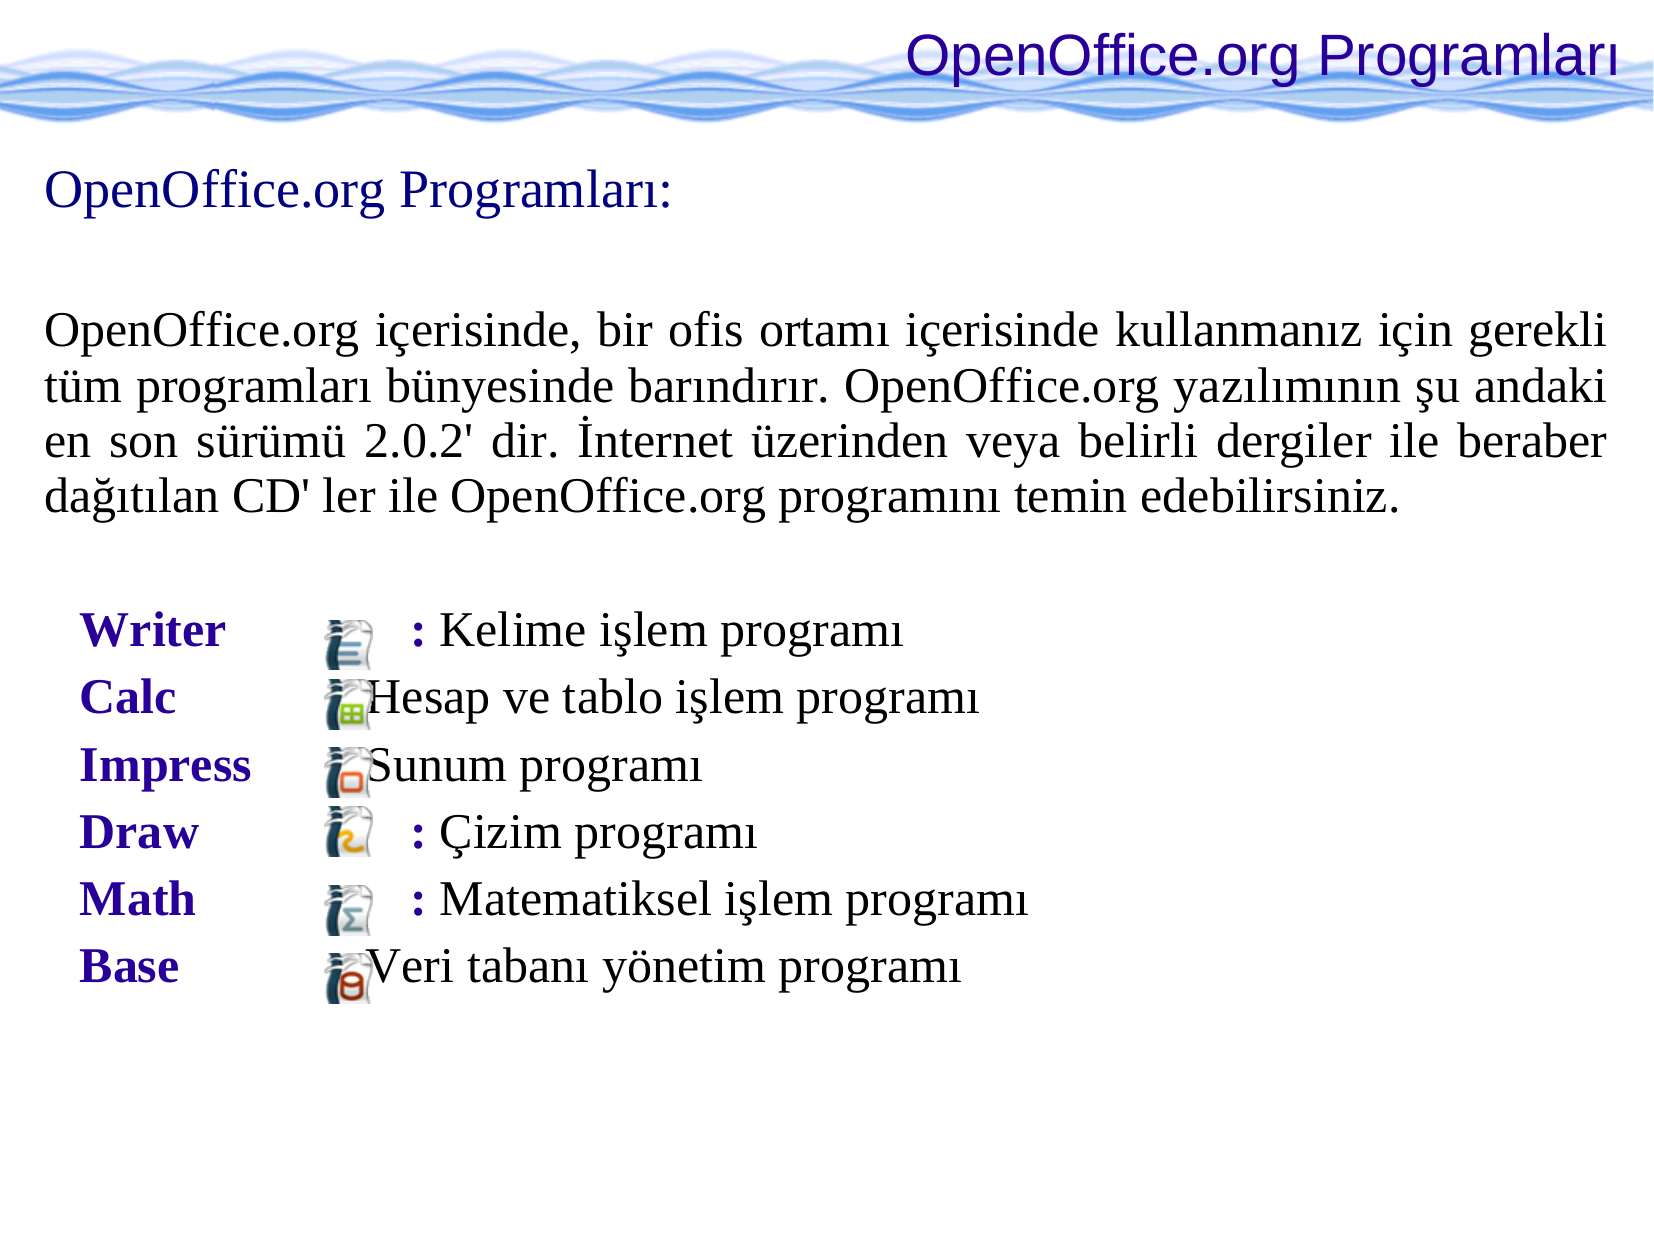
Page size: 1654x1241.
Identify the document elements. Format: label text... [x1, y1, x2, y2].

picture [324, 885, 375, 936]
picture [324, 620, 375, 671]
picture [324, 806, 375, 857]
picture [324, 953, 375, 1004]
picture [324, 679, 375, 730]
picture [0, 41, 1654, 129]
text_box OpenOffice.org Programları [885, 15, 1654, 96]
text_box OpenOffice.org Programları: OpenOffice.org içerisinde, bir ofis ortamı içerisinde kullanmanız için gerekli tüm programları bünyesinde barındırır. OpenOffice.org yazılımının şu andaki en son sürümü 2.0.2' dir. İnternet üzerinden veya belirli dergiler ile beraber dağıtılan CD' ler ile OpenOffice.org programını temin edebilirsiniz. Writer : Kelime işlem programı Calc : Hesap ve tablo işlem programı Impress : Sunum programı Draw : Çizim programı Math : Matematiksel işlem programı Base : Veri tabanı yönetim programı [29, 151, 1625, 1087]
picture [324, 747, 375, 798]
